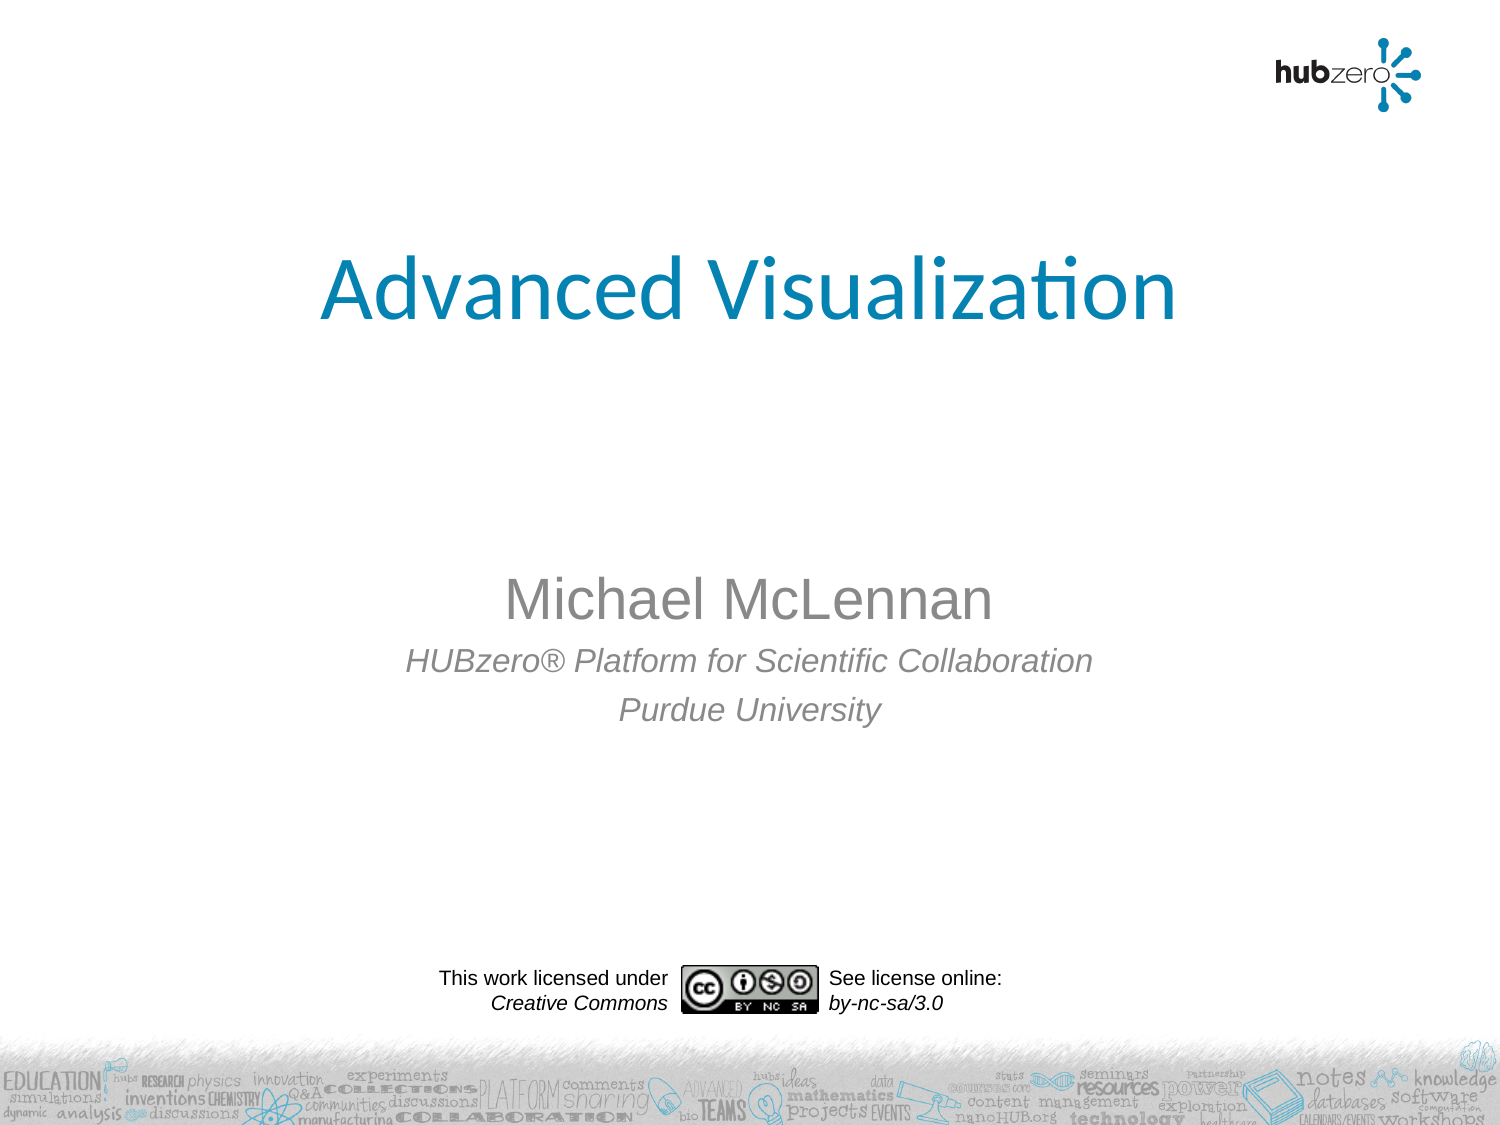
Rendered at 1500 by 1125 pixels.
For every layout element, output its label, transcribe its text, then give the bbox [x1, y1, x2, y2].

picture [684, 965, 814, 1014]
text_box Advanced Visualization [112, 124, 1388, 442]
text_box This work licensed under Creative Commons [423, 956, 684, 1023]
picture [1272, 35, 1424, 115]
text_box See license online: by-nc-sa/3.0 [814, 956, 1018, 1023]
picture [0, 1034, 1500, 1125]
text_box Michael McLennan HUBzero® Platform for Scientific Collaboration Purdue University [24, 553, 1476, 842]
